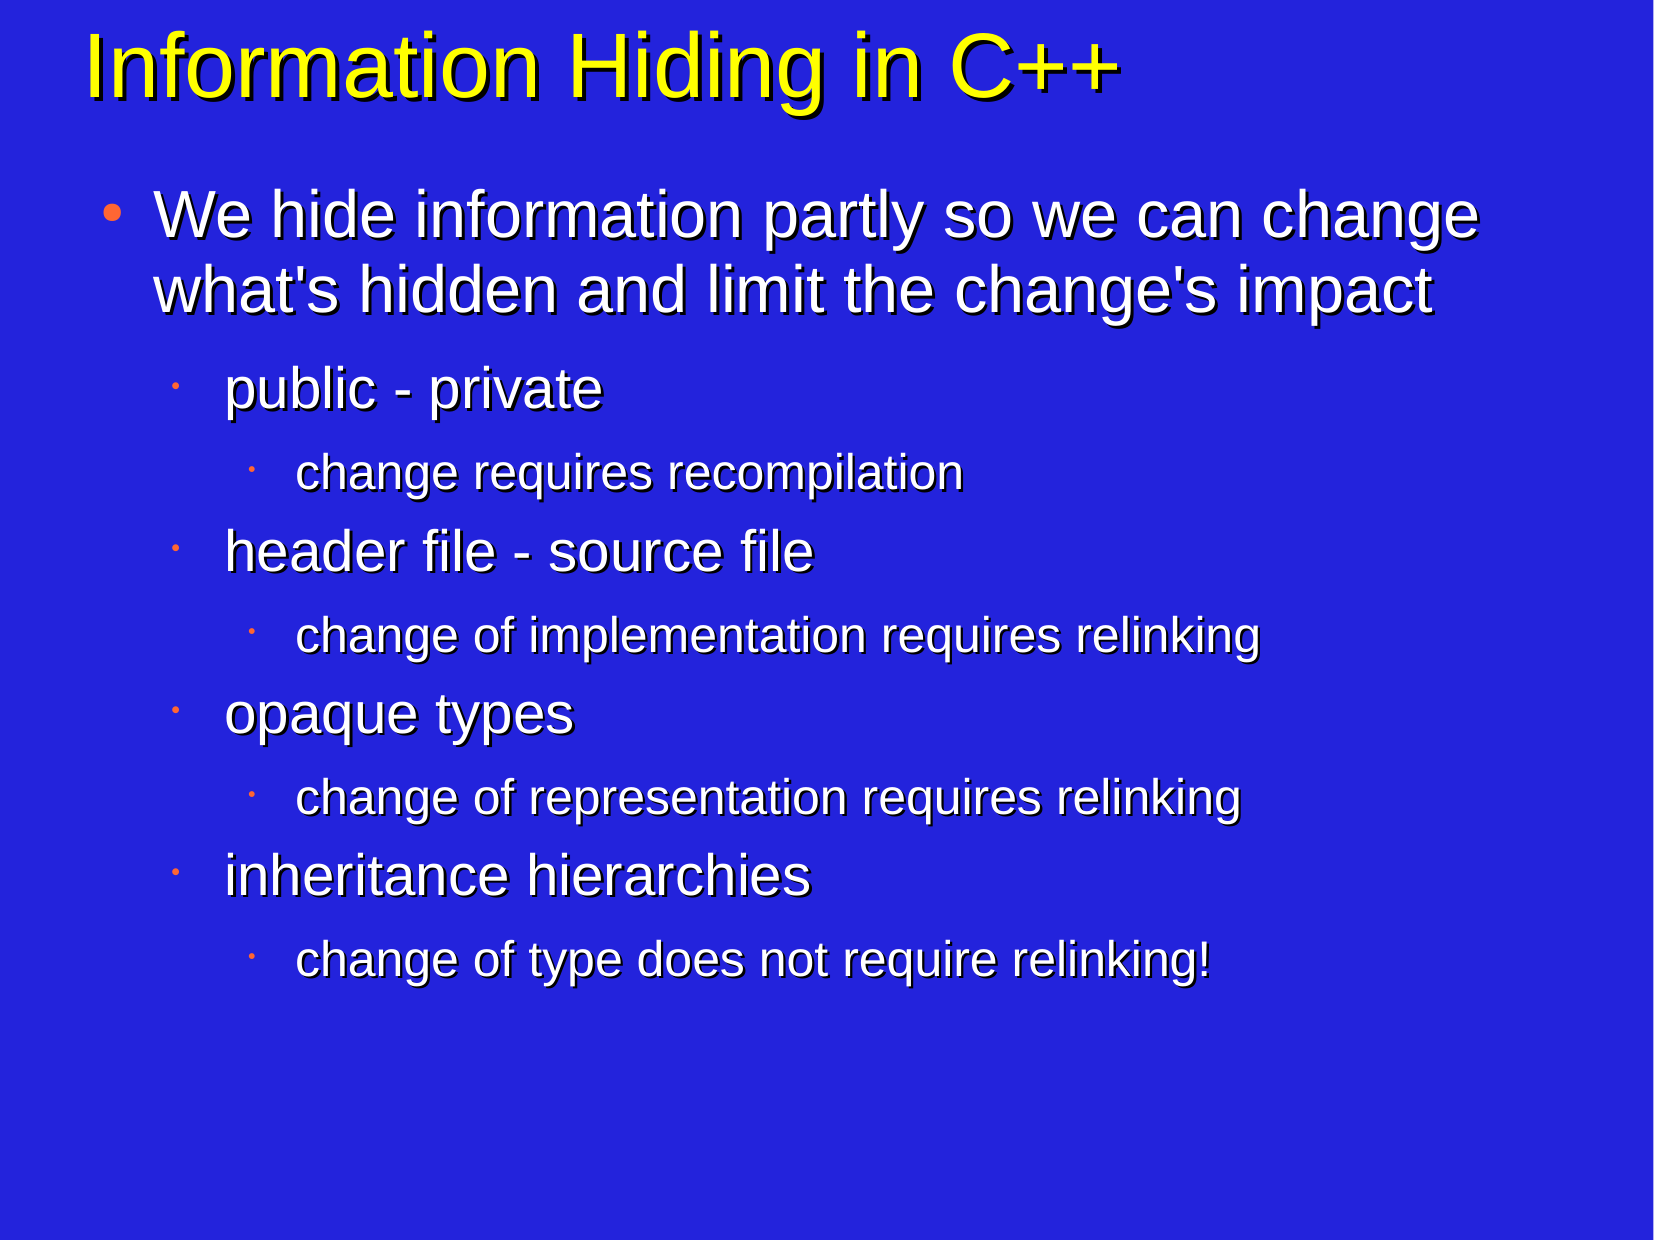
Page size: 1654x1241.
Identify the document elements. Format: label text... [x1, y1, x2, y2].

title Information Hiding in C++ [82, 2, 1571, 130]
list We hide information partly so we can change what's hidden and limit the change's impact public - private change requires recompilation header file - source file change of implementation requires relinking opaque types change of representation requires relinking inheritance hierarchies change of type does not require relinking! [82, 177, 1571, 1182]
